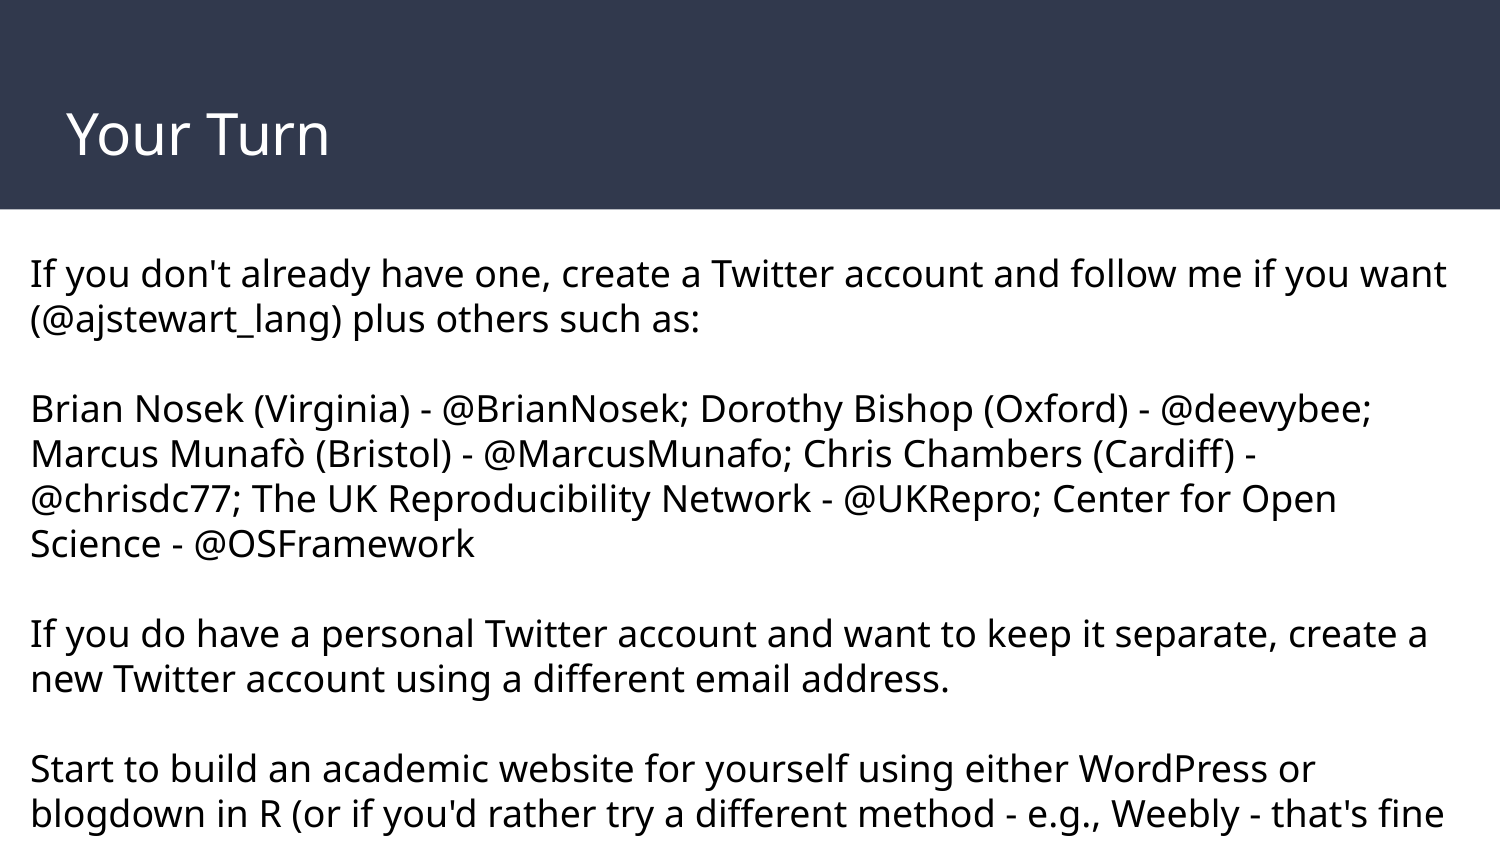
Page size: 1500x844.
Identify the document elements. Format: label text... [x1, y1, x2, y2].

text_box If you don't already have one, create a Twitter account and follow me if you want (@ajstewart_lang) plus others such as: Brian Nosek (Virginia) - @BrianNosek; Dorothy Bishop (Oxford) - @deevybee; Marcus Munafò (Bristol) - @MarcusMunafo; Chris Chambers (Cardiff) - @chrisdc77; The UK Reproducibility Network - @UKRepro; Center for Open Science - @OSFramework If you do have a personal Twitter account and want to keep it separate, create a new Twitter account using a different email address. Start to build an academic website for yourself using either WordPress or blogdown in R (or if you'd rather try a different method - e.g., Weebly - that's fine too). [15, 234, 1470, 828]
title Your Turn [51, 82, 1449, 185]
